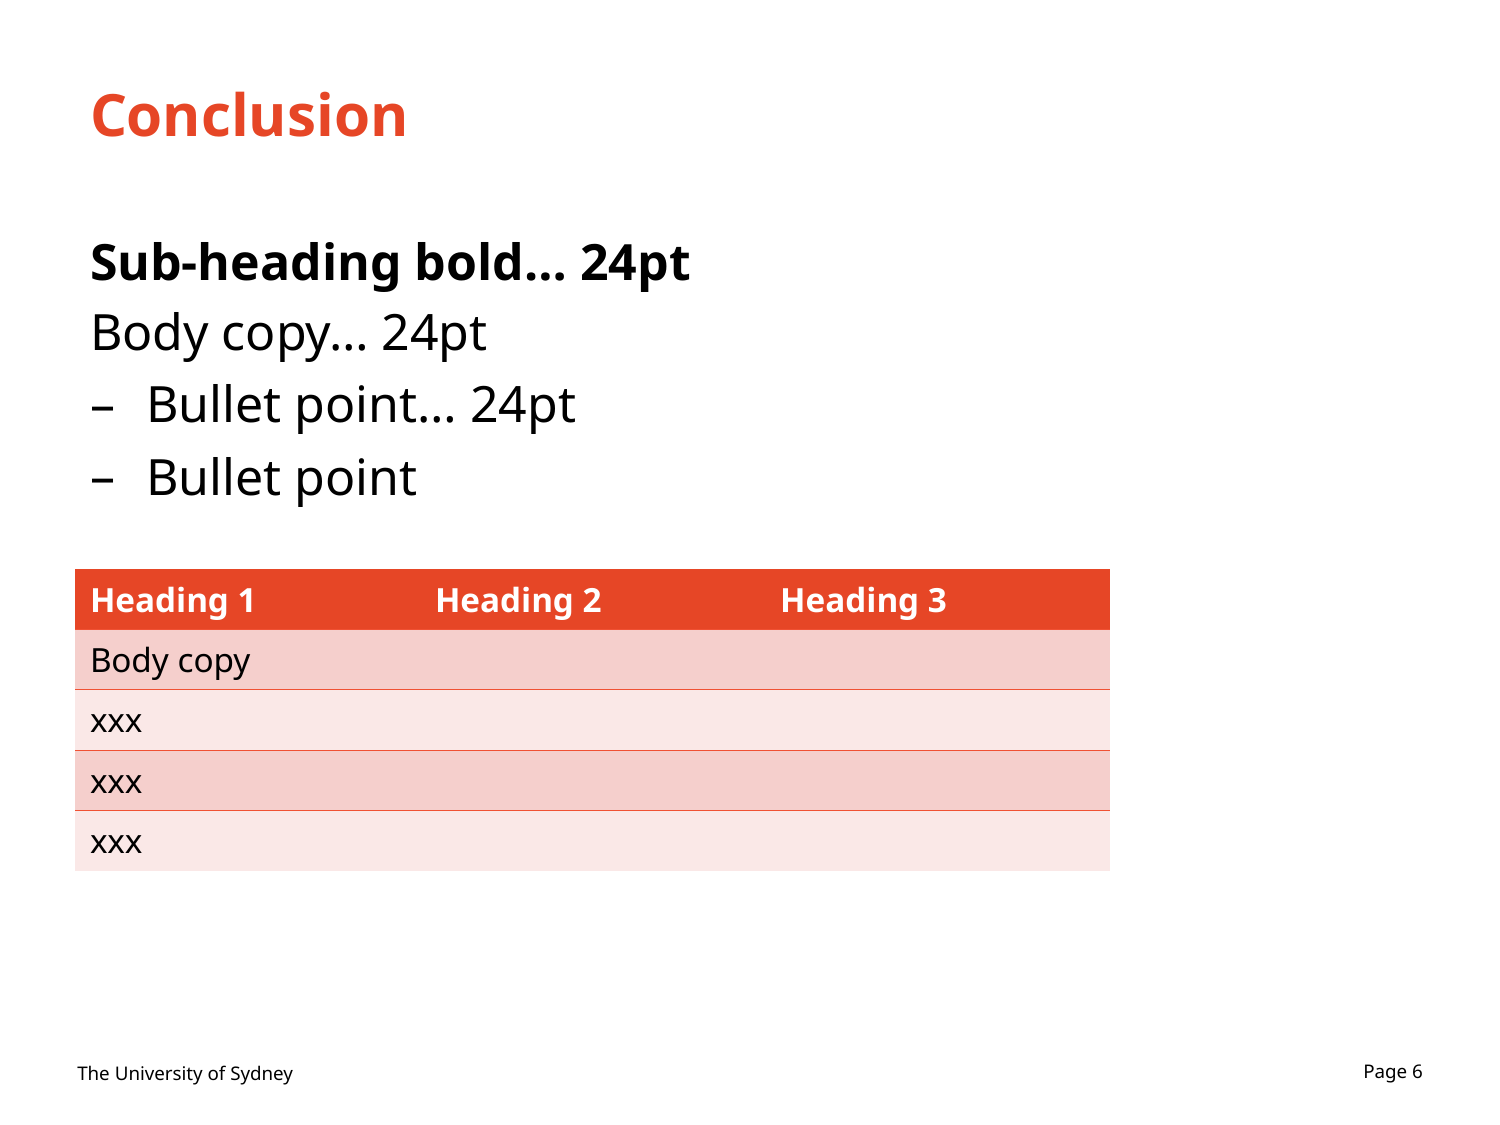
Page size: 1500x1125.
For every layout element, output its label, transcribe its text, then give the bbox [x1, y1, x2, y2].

title Conclusion [75, 19, 1425, 207]
table_cell xxx [75, 811, 420, 871]
table_cell [765, 630, 1110, 689]
table_header Heading 3 [765, 569, 1110, 629]
table_header Heading 1 [75, 569, 420, 629]
table_cell [420, 690, 765, 750]
table_cell [765, 811, 1110, 871]
table_cell [765, 690, 1110, 750]
table_cell xxx [75, 751, 420, 810]
table_cell [420, 751, 765, 810]
table_cell [420, 630, 765, 689]
table_cell [420, 811, 765, 871]
table_header Heading 2 [420, 569, 765, 629]
table_cell [765, 751, 1110, 810]
table_cell Body copy [75, 630, 420, 689]
list Sub-heading bold… 24pt Body copy… 24pt Bullet point… 24pt Bullet point [75, 222, 1425, 1005]
table_cell xxx [75, 690, 420, 750]
